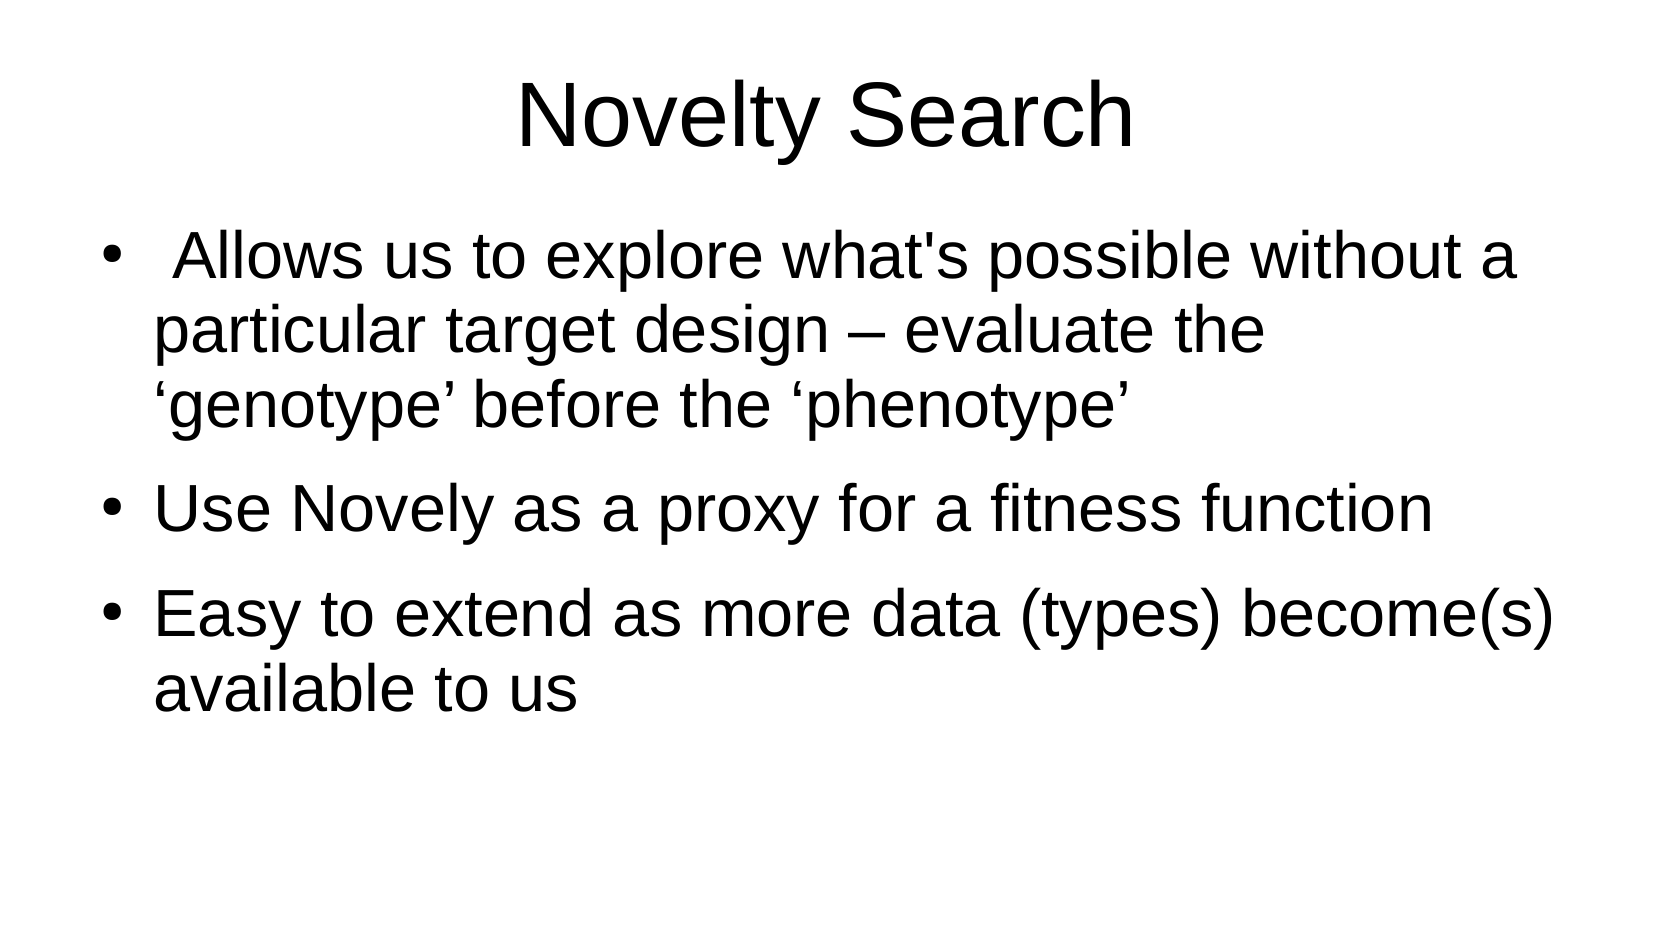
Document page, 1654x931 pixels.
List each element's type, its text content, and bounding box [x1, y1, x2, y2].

list Allows us to explore what's possible without a particular target design – evaluate the ‘genotype’ before the ‘phenotype’ Use Novely as a proxy for a fitness function Easy to extend as more data (types) become(s) available to us [82, 217, 1571, 758]
title Novelty Search [82, 37, 1571, 193]
